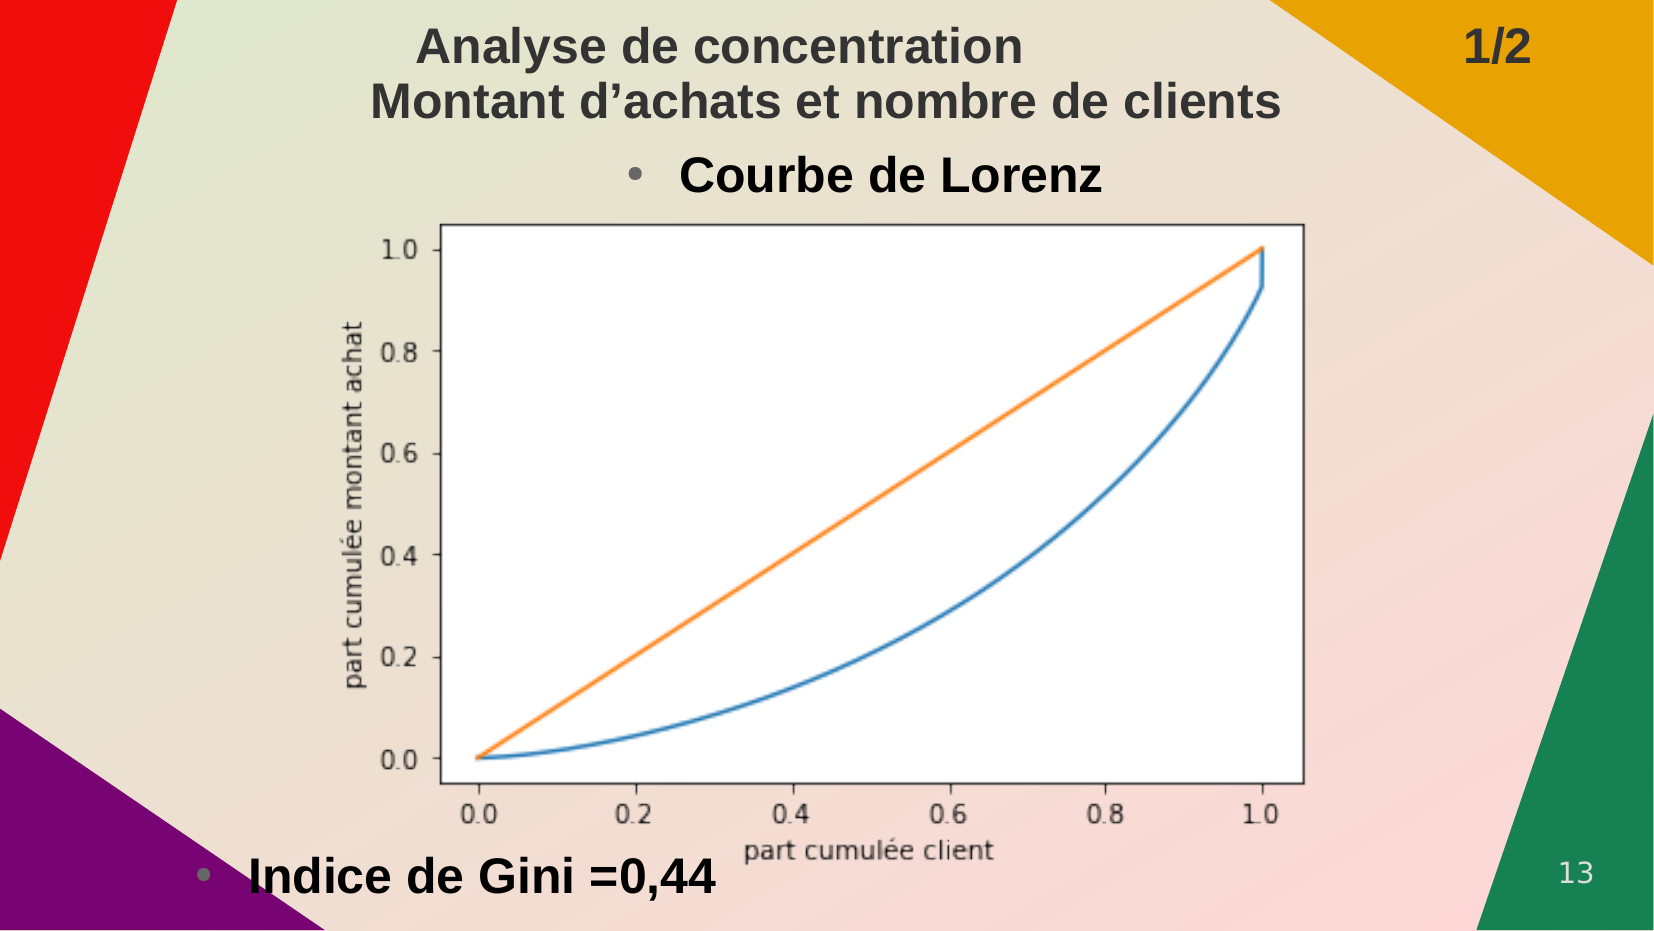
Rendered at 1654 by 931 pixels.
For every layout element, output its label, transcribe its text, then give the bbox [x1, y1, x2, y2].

list Courbe de Lorenz Indice de Gini =0,44 [177, 147, 1536, 931]
title Analyse de concentration 1/2 Montant d’achats et nombre de clients [118, 0, 1536, 148]
picture [324, 206, 1319, 884]
